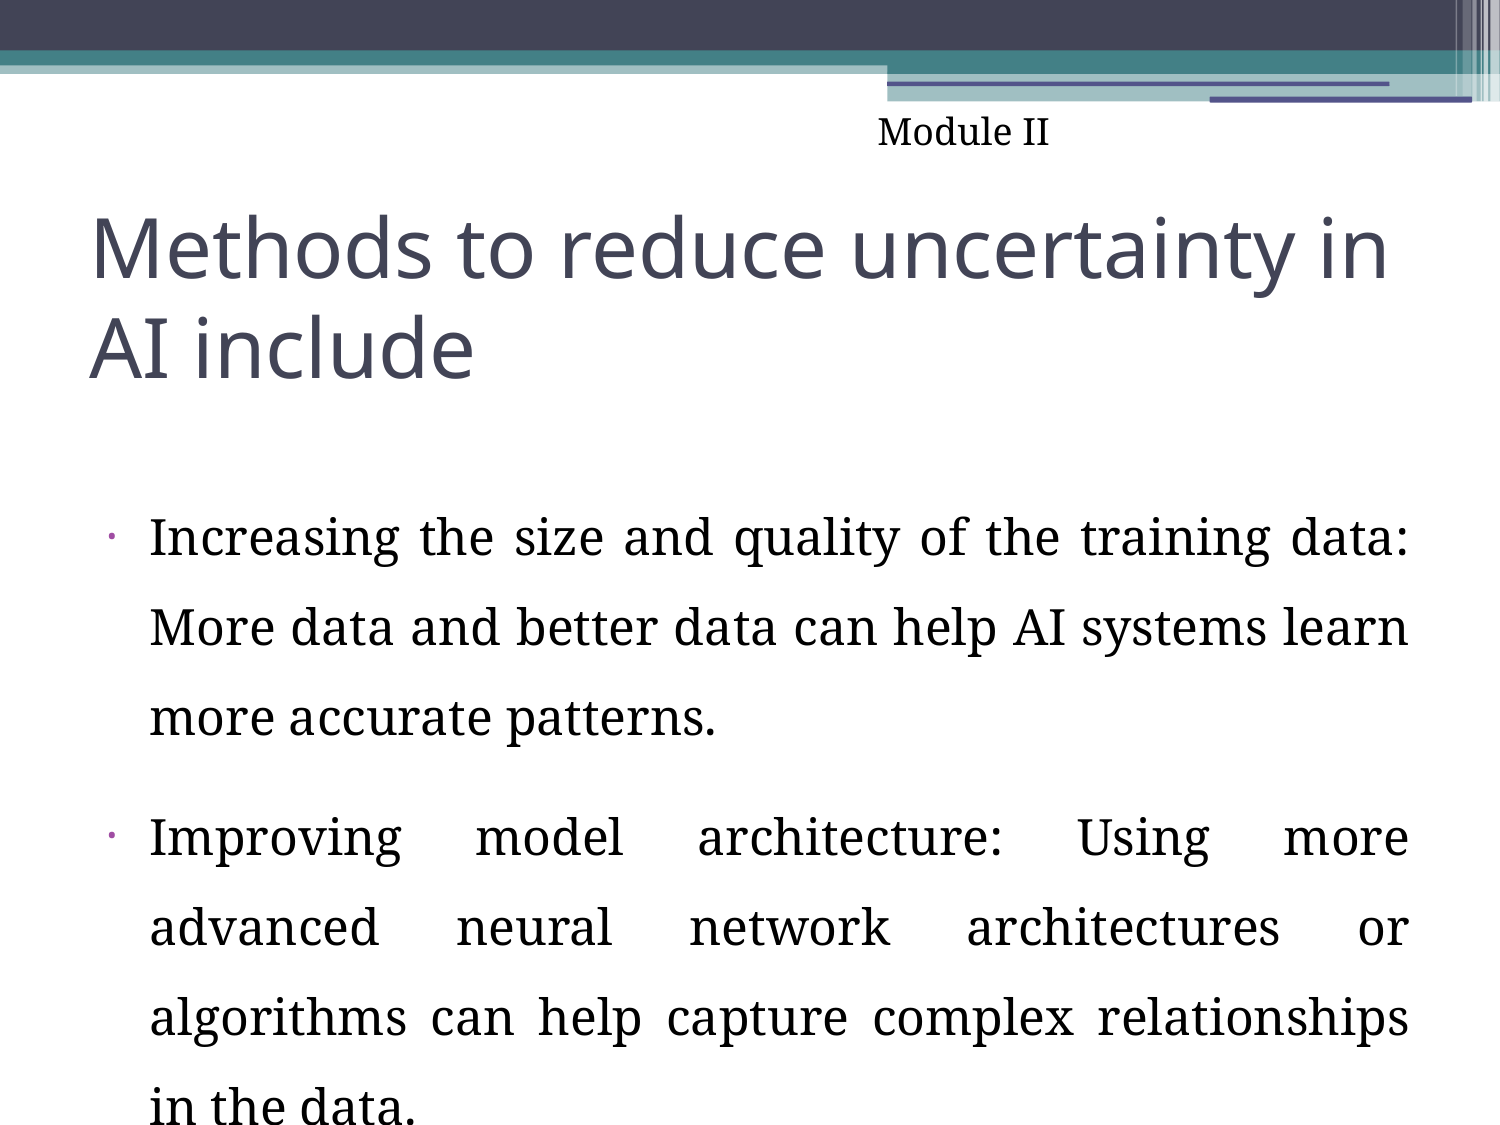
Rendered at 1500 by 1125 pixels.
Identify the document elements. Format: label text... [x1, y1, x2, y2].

title Methods to reduce uncertainty in AI include [75, 187, 1425, 363]
footer Module II [862, 100, 1080, 176]
list Increasing the size and quality of the training data: More data and better data can help AI systems learn more accurate patterns. Improving model architecture: Using more advanced neural network architectures or algorithms can help capture complex relationships in the data. [75, 368, 1425, 1079]
